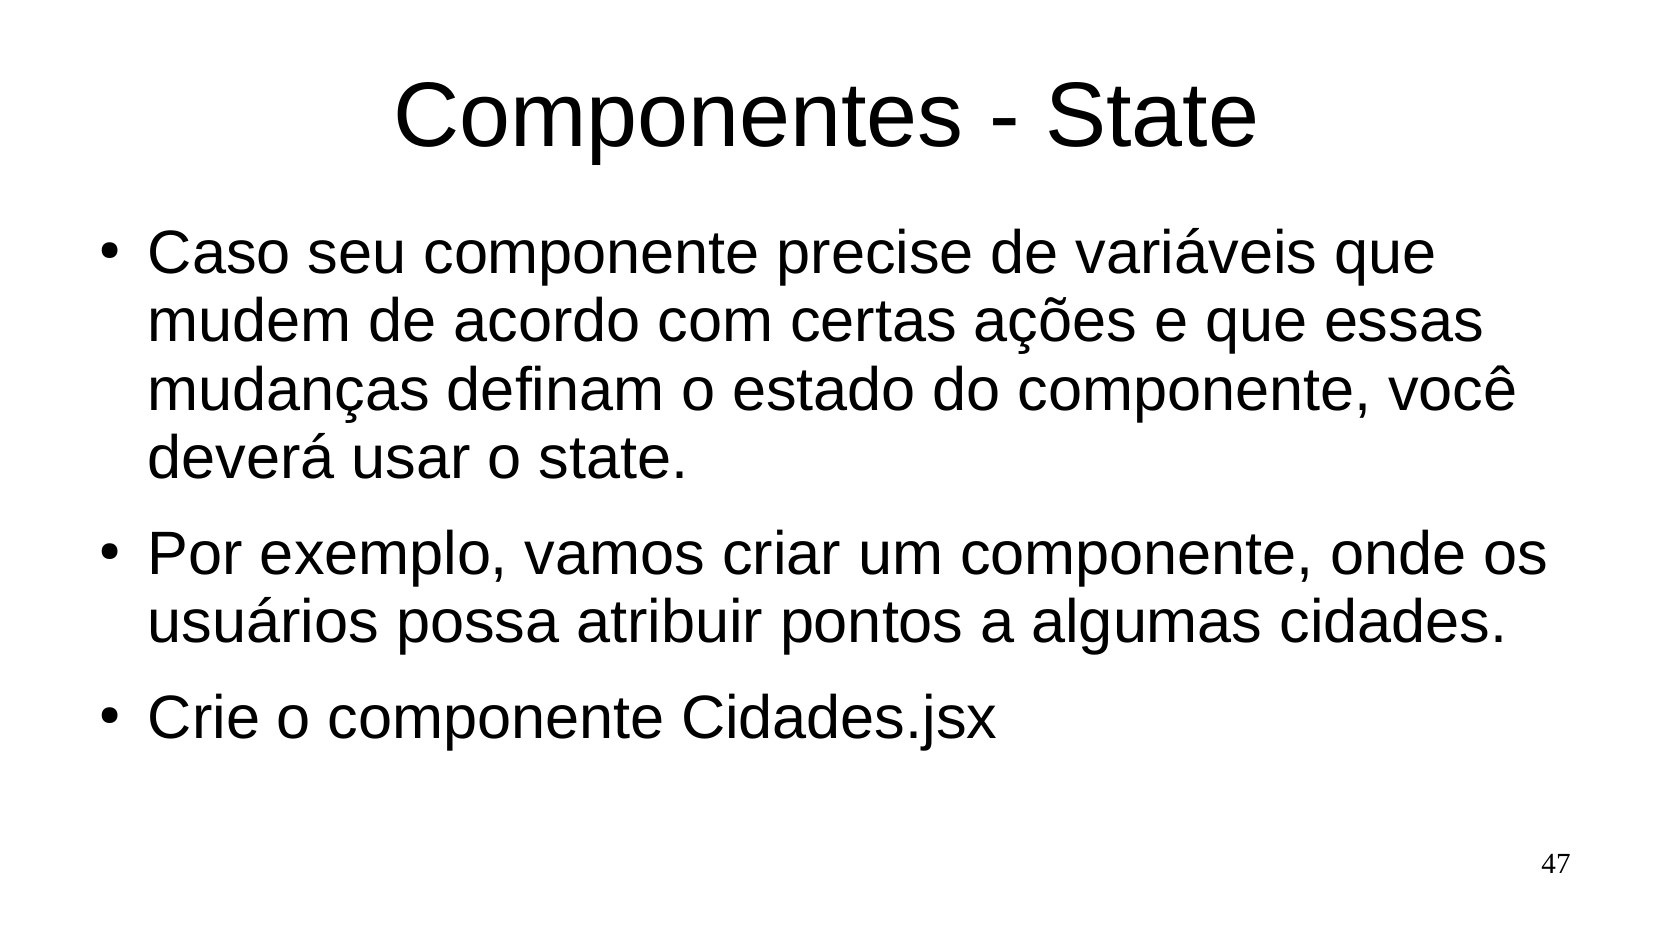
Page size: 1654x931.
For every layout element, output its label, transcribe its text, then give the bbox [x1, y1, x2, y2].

title Componentes - State [82, 37, 1571, 193]
list Caso seu componente precise de variáveis que mudem de acordo com certas ações e que essas mudanças definam o estado do componente, você deverá usar o state. Por exemplo, vamos criar um componente, onde os usuários possa atribuir pontos a algumas cidades. Crie o componente Cidades.jsx [82, 217, 1571, 758]
